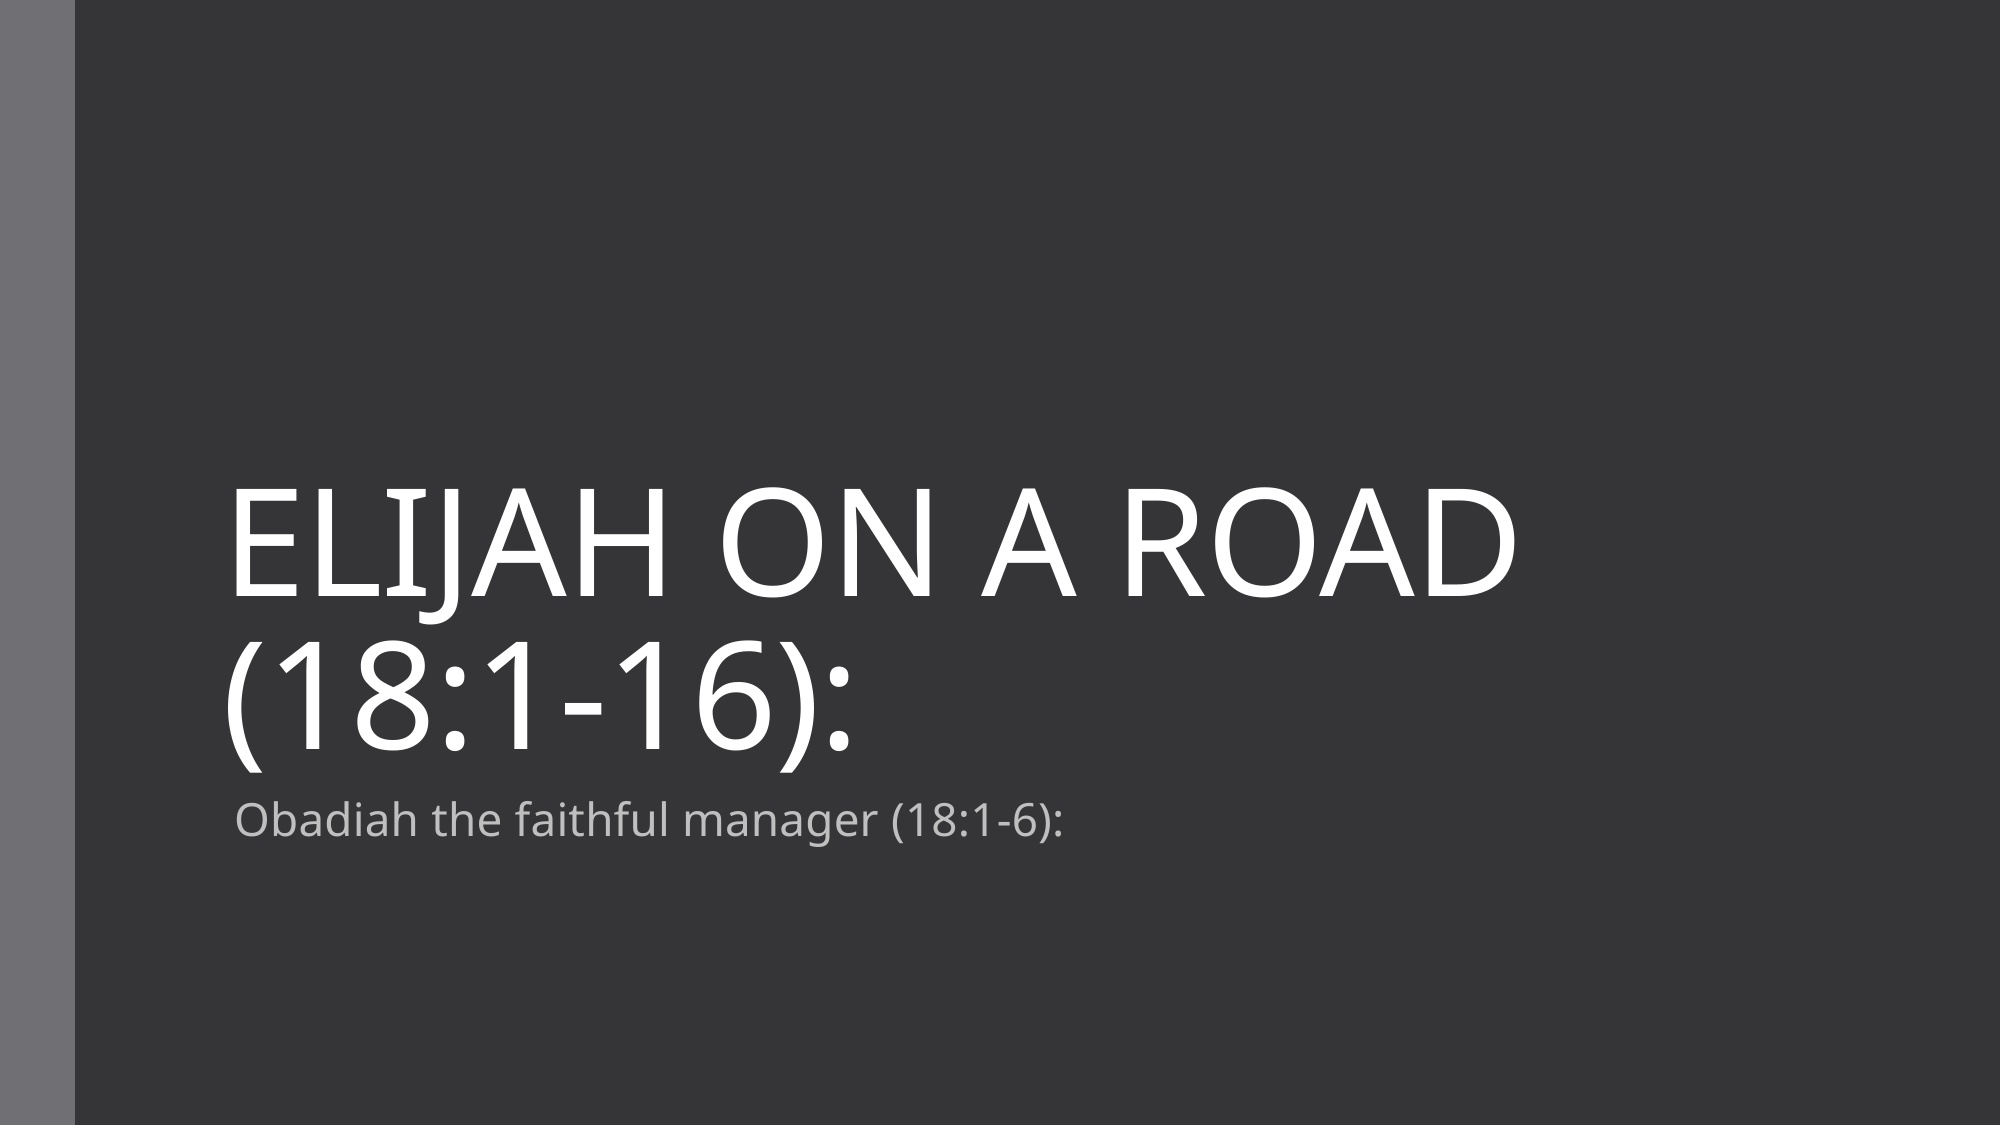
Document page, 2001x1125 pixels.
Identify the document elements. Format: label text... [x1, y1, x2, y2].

subtitle Obadiah the faithful manager (18:1-6): [206, 787, 1752, 1066]
title ELIJAH ON A ROAD (18:1-16): [206, 124, 1752, 787]
